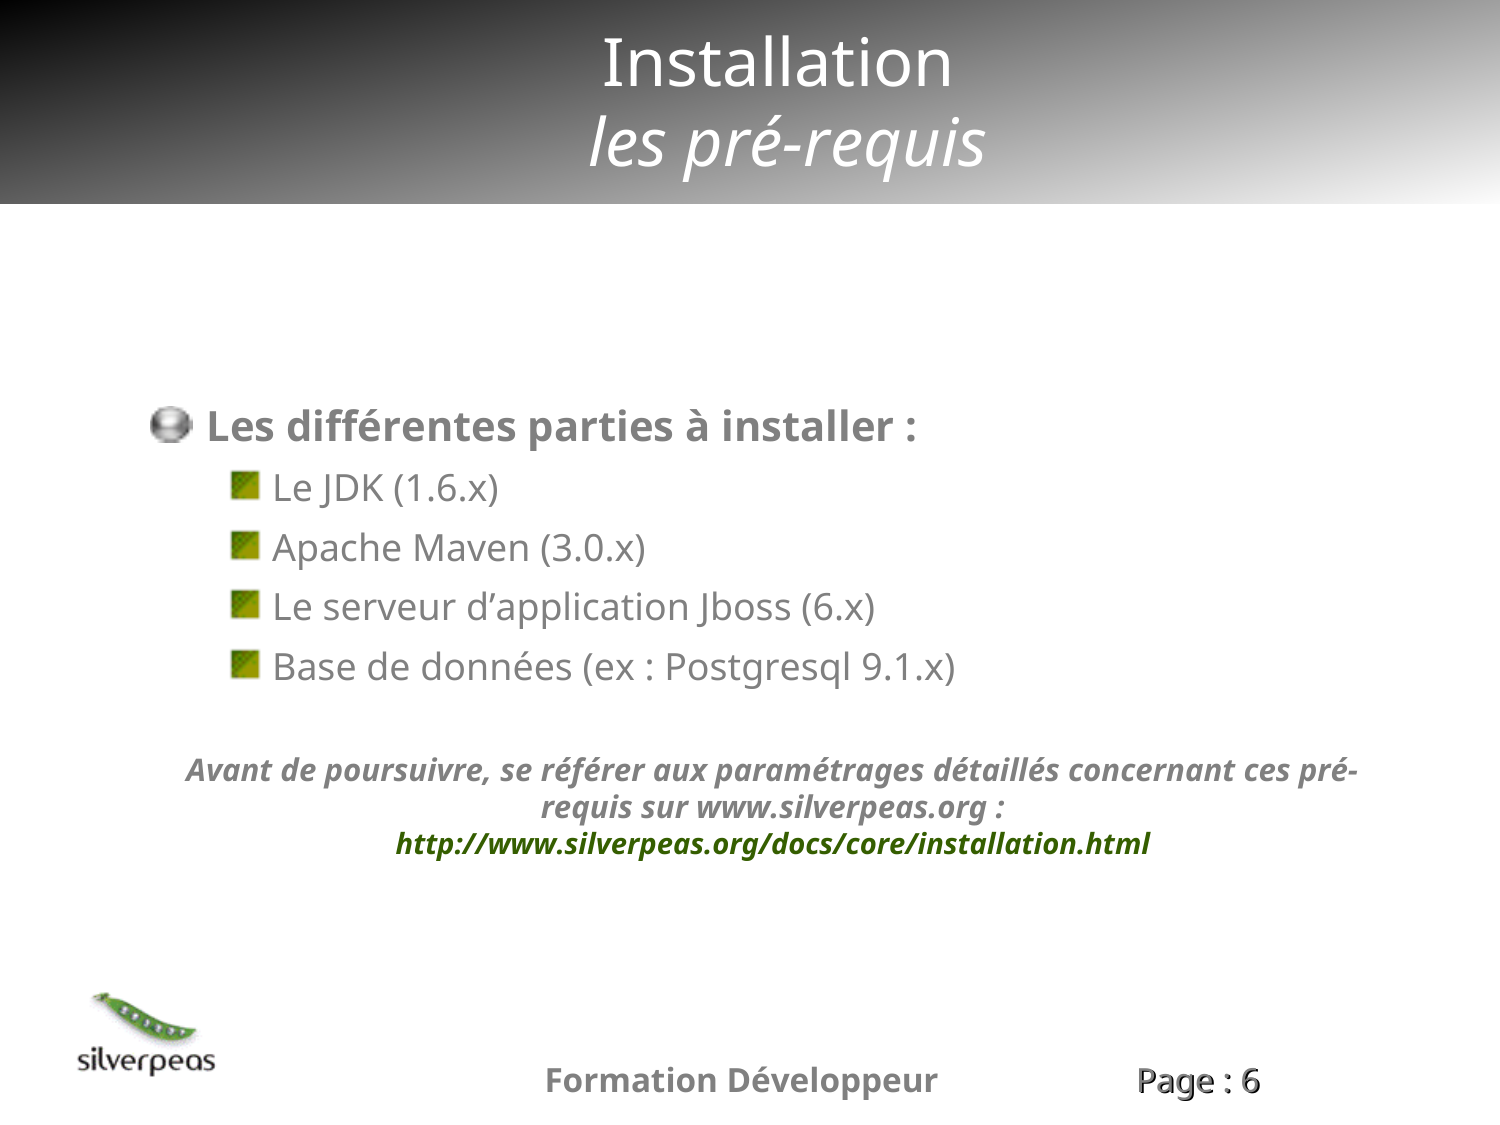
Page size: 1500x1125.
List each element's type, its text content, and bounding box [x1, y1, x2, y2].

picture [68, 985, 226, 1083]
title Installation les pré-requis [206, 0, 1369, 201]
list Les différentes parties à installer : Le JDK (1.6.x) Apache Maven (3.0.x) Le serveur d’application Jboss (6.x) Base de données (ex : Postgresql 9.1.x) Avant de poursuivre, se référer aux paramétrages détaillés concernant ces pré-requis sur www.silverpeas.org : http://www.silverpeas.org/docs/core/installation.html [135, 267, 1411, 936]
